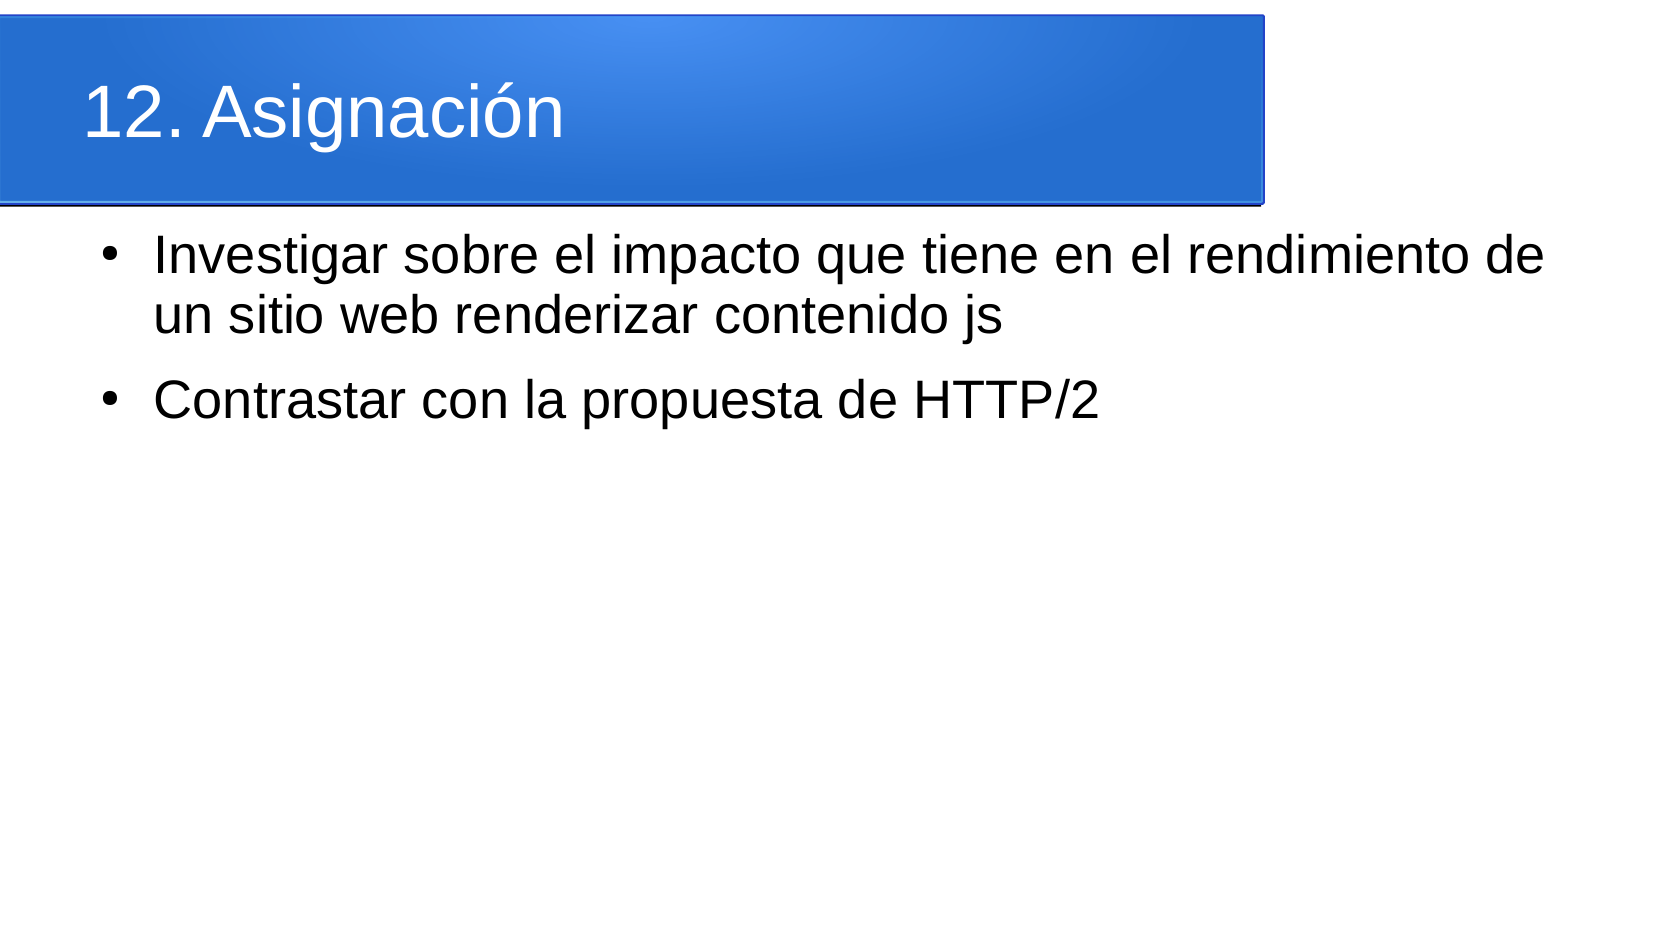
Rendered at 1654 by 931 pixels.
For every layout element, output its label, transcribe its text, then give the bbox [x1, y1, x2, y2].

title 12. Asignación [82, 35, 1235, 189]
list Investigar sobre el impacto que tiene en el rendimiento de un sitio web renderizar contenido js Contrastar con la propuesta de HTTP/2 [82, 224, 1571, 764]
